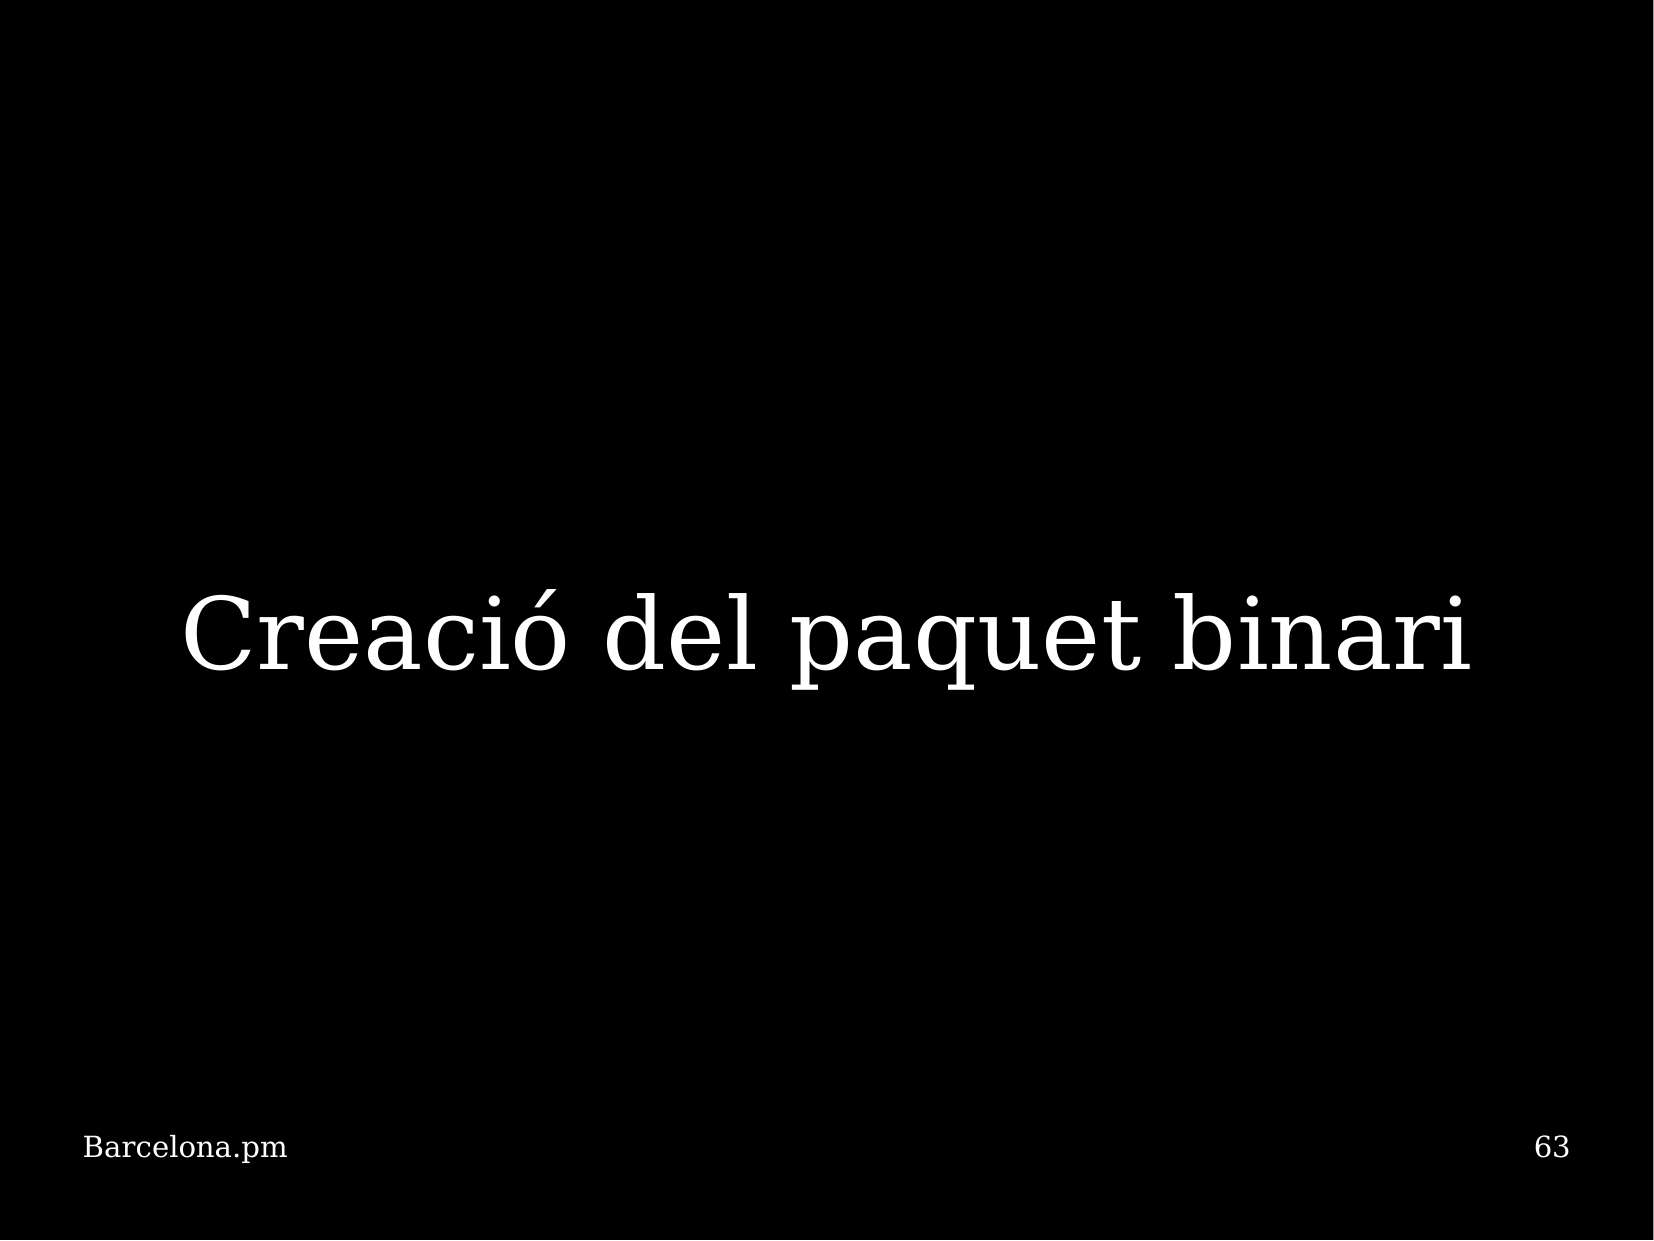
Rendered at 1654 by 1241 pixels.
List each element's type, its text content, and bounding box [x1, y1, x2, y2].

title Creació del paquet binari [82, 116, 1571, 1124]
